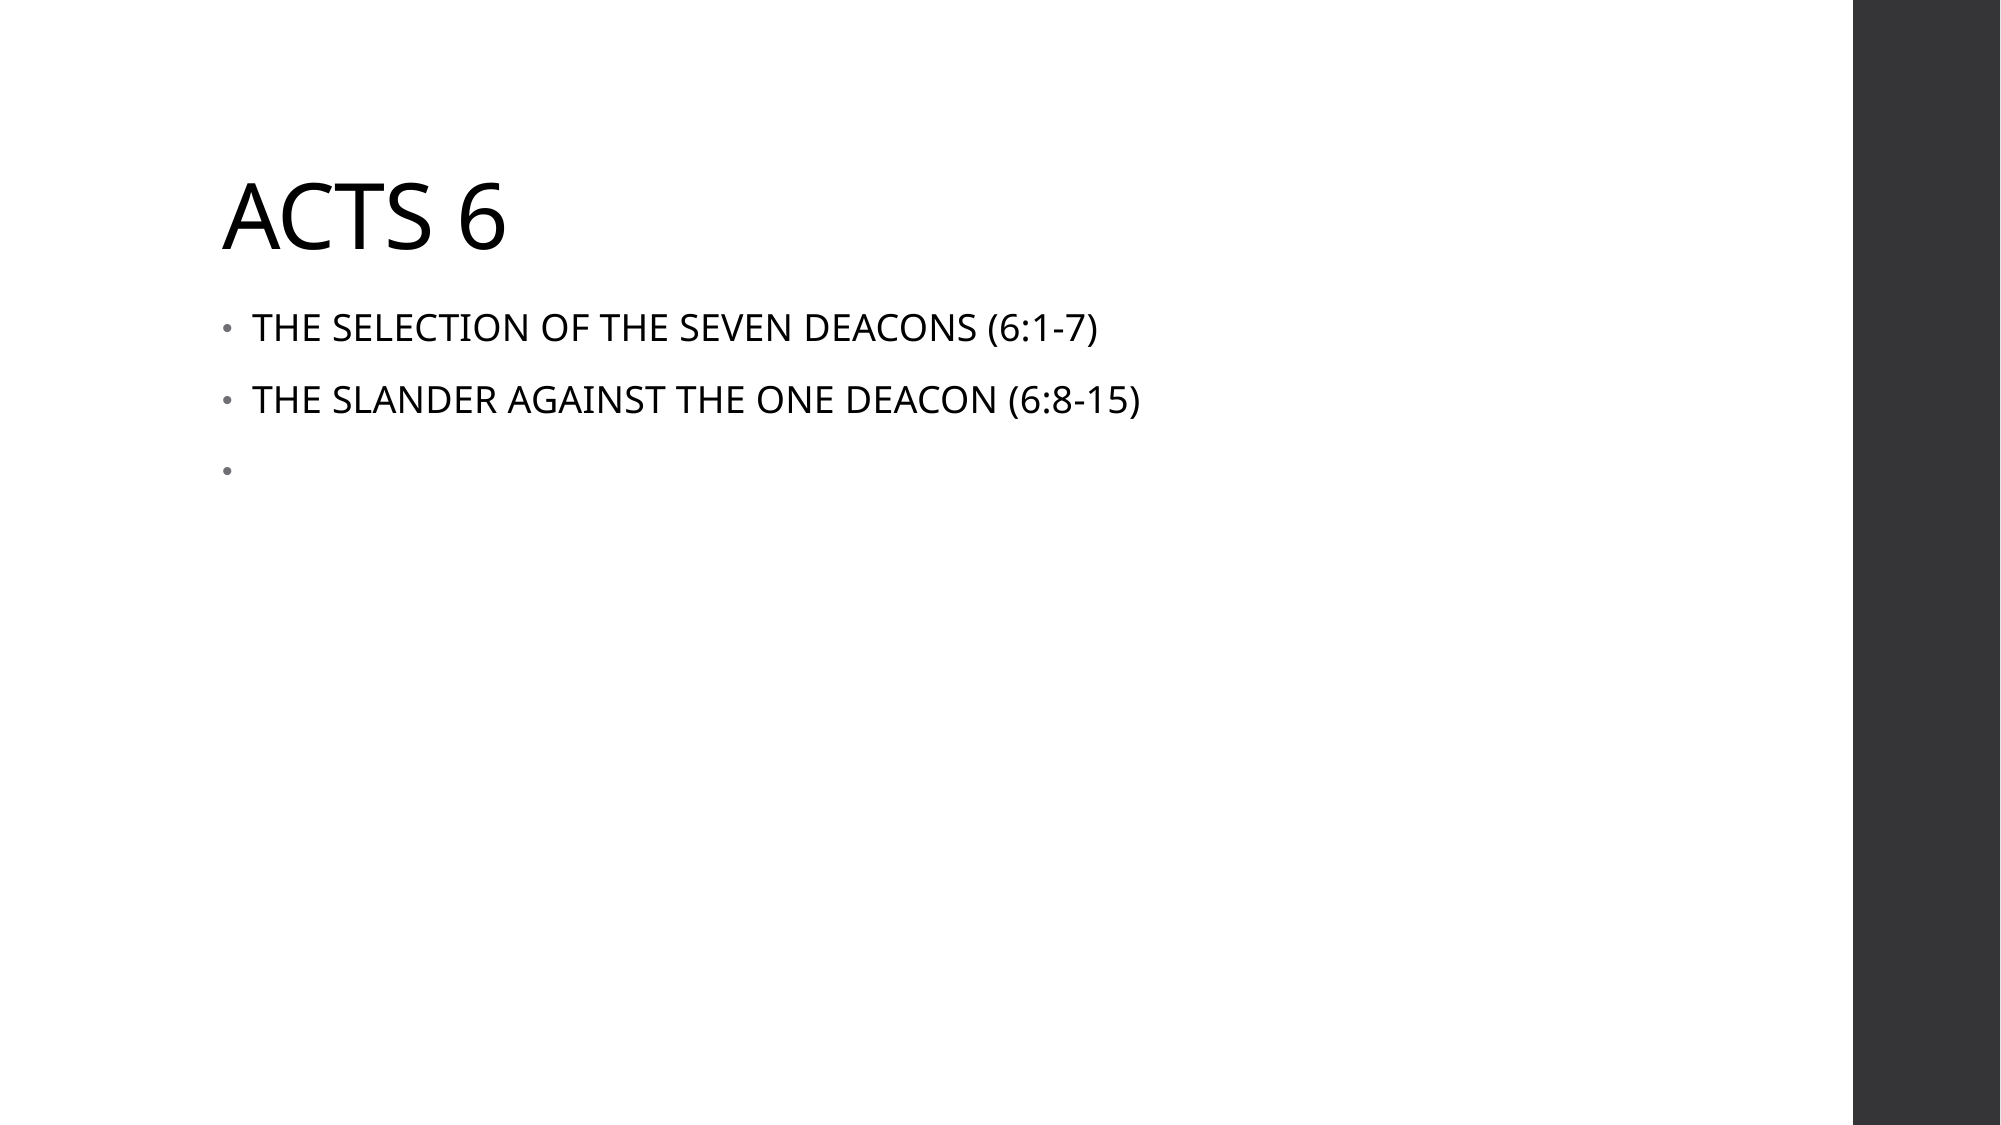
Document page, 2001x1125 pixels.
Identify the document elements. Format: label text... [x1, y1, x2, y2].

title ACTS 6 [206, 60, 1797, 278]
list THE SELECTION OF THE SEVEN DEACONS (6:1-7) THE SLANDER AGAINST THE ONE DEACON (6:8-15) [206, 299, 1617, 1014]
